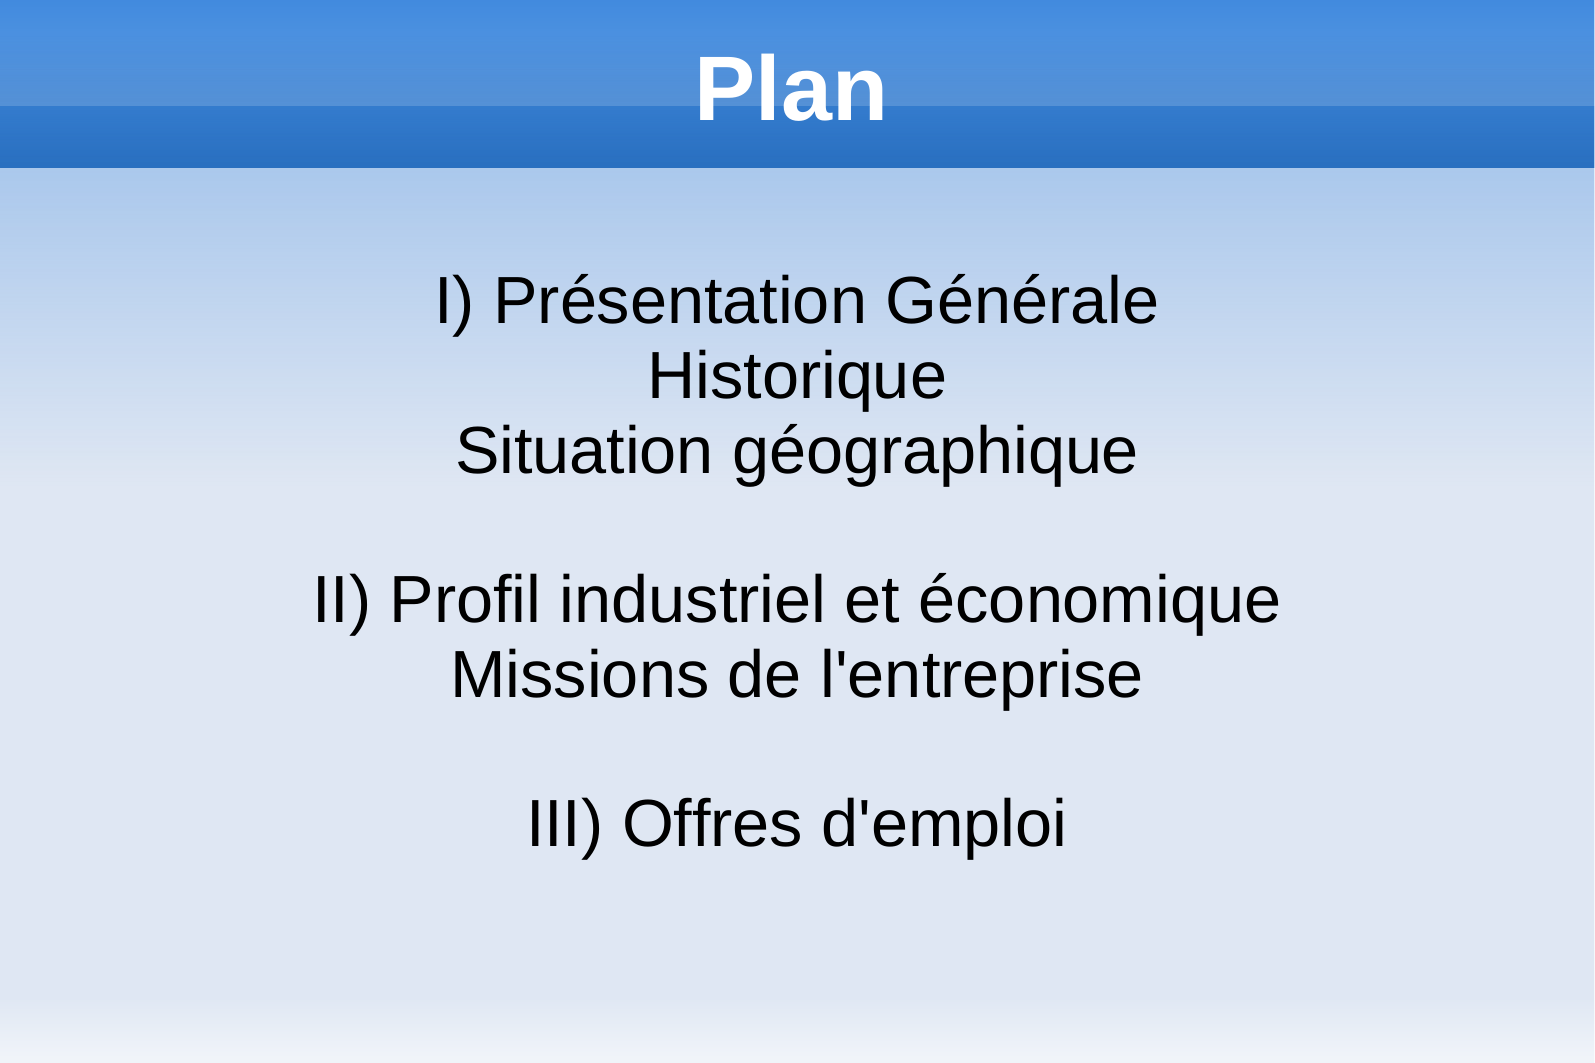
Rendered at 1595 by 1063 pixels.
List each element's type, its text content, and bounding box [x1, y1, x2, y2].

subtitle I) Présentation Générale Historique Situation géographique II) Profil industriel et économique Missions de l'entreprise III) Offres d'emploi [79, 256, 1515, 943]
title Plan [74, 7, 1510, 171]
picture [0, 0, 1595, 1063]
